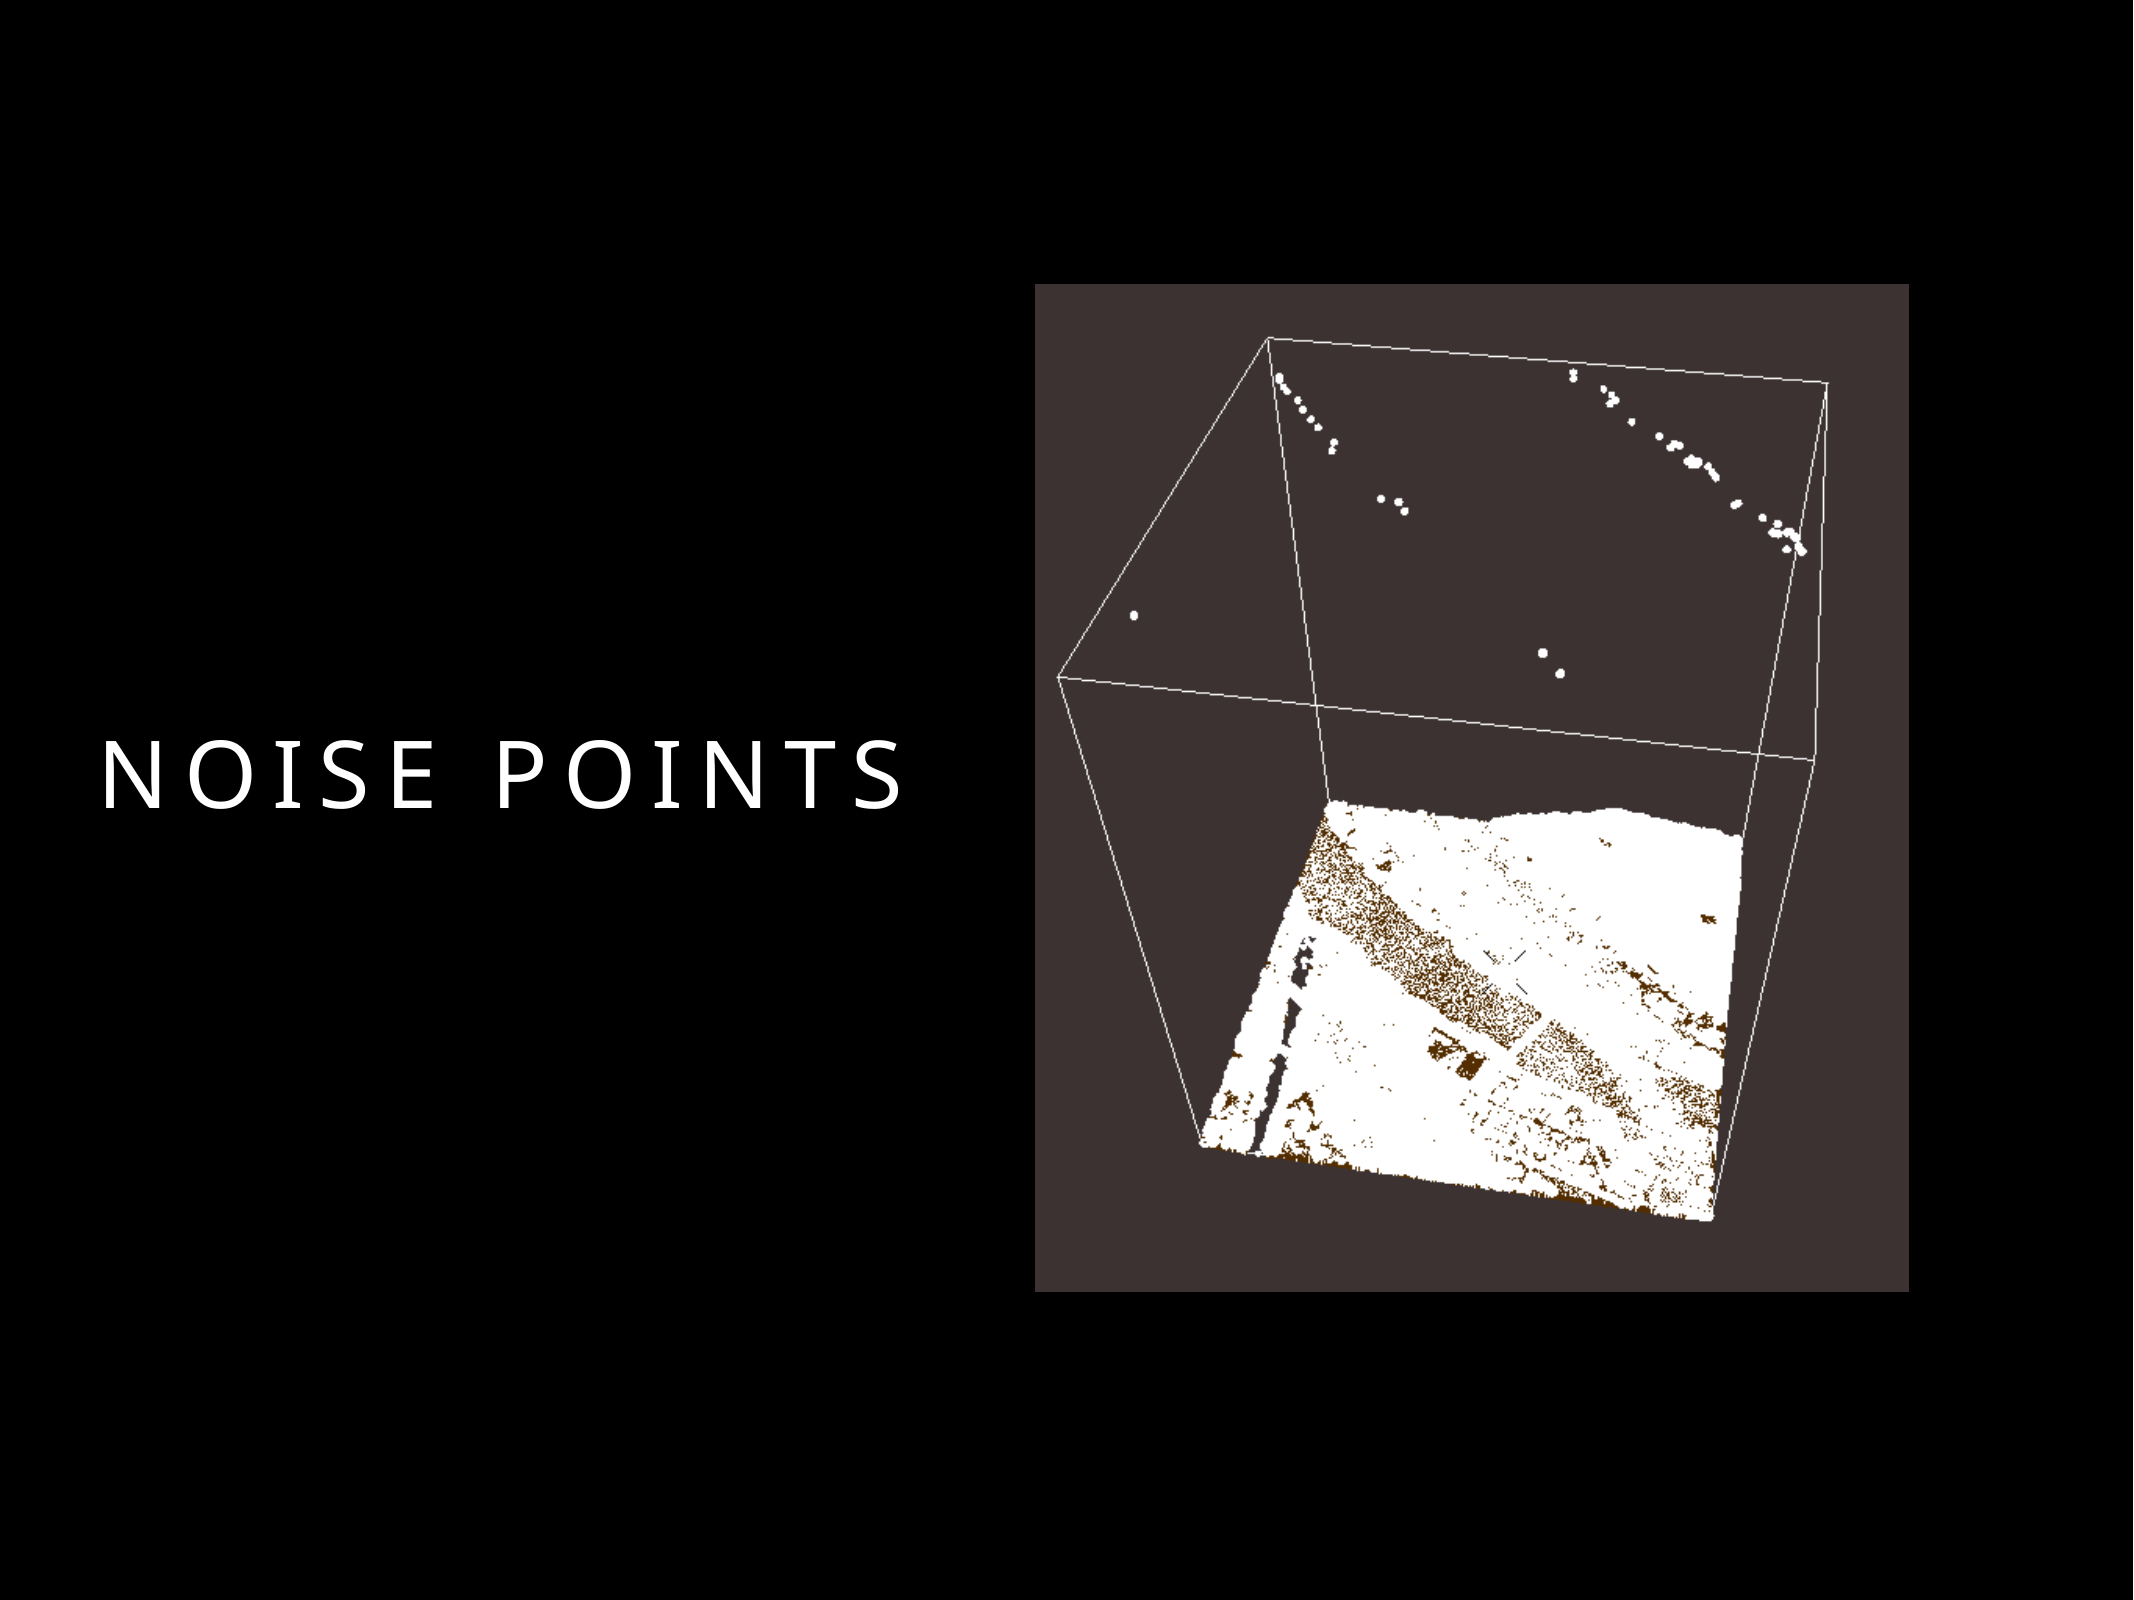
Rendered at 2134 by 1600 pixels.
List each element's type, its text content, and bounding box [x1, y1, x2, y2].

title Noise Points [89, 706, 978, 1196]
picture [1035, 284, 1909, 1292]
